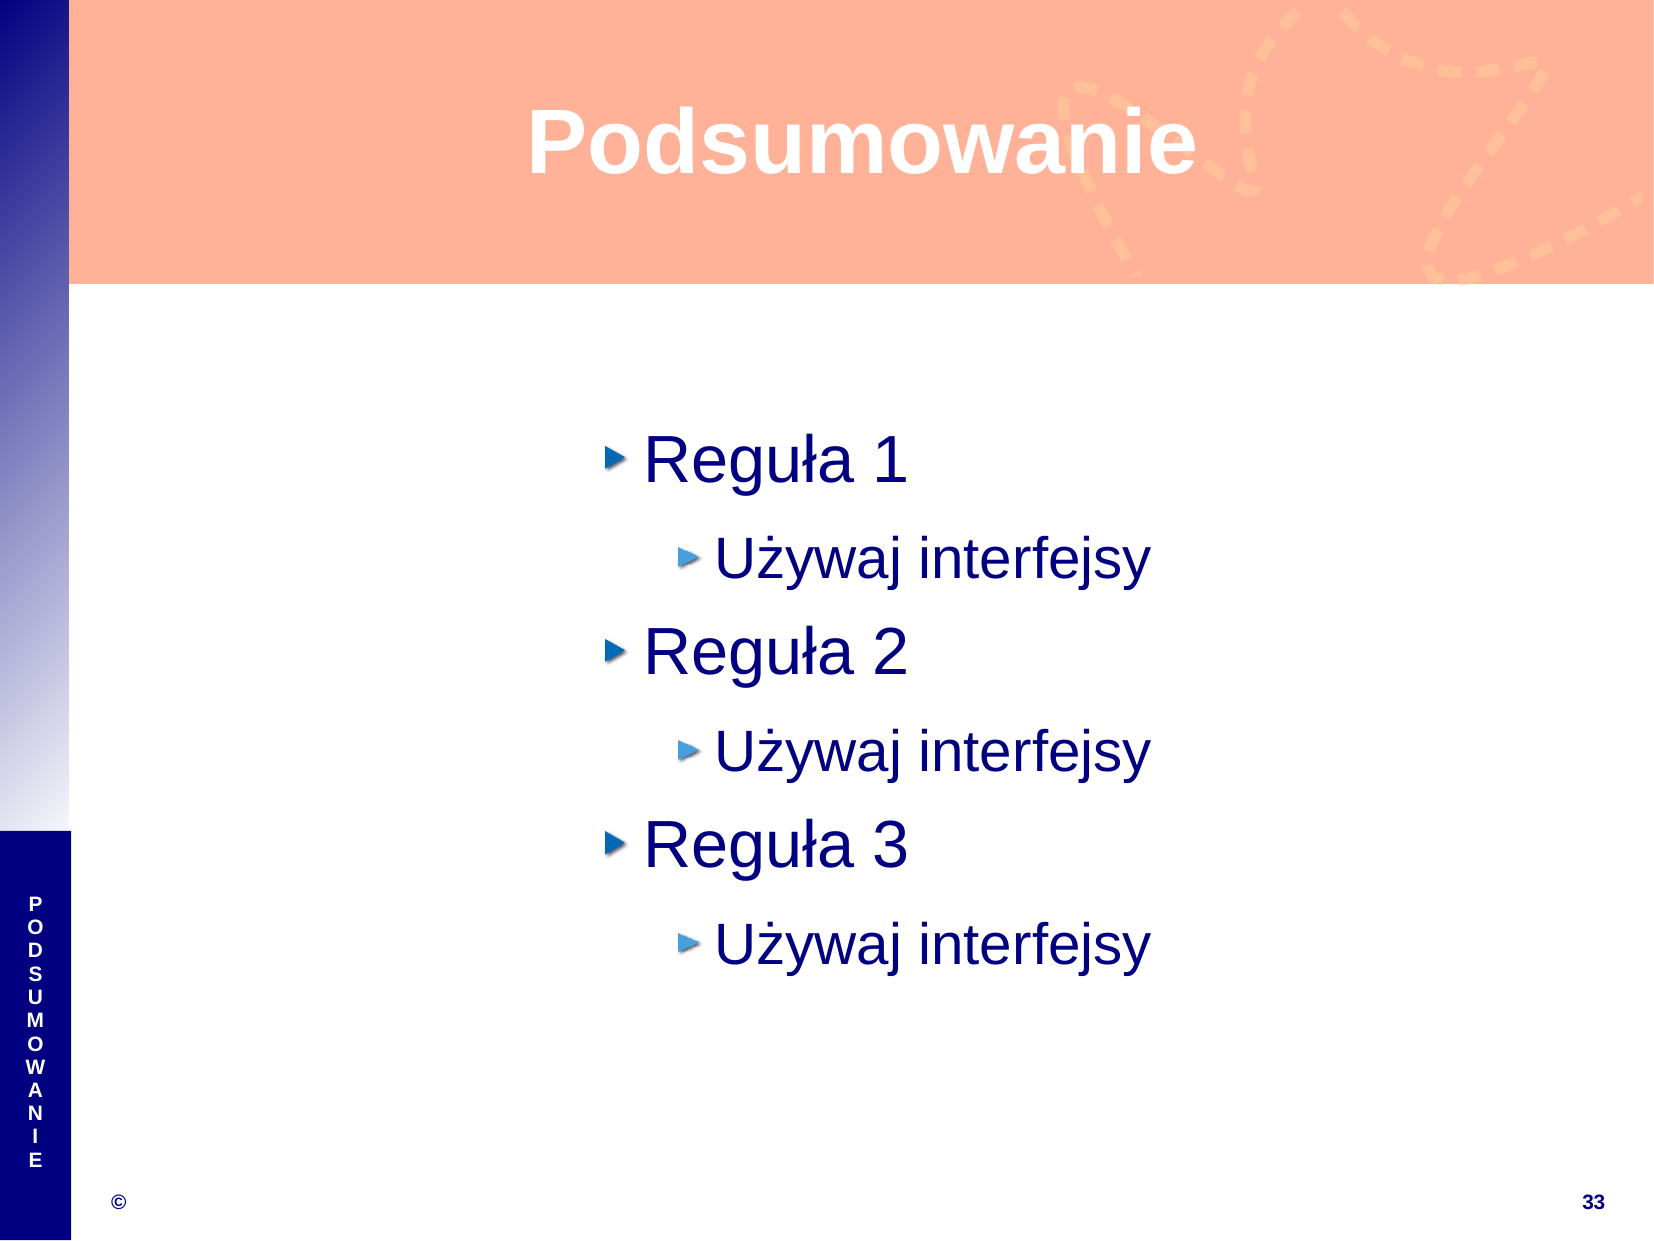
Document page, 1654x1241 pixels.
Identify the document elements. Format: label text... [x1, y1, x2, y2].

title Podsumowanie [71, 37, 1654, 246]
text_box P O D S U M O W A N I E [0, 824, 71, 1241]
list Reguła 1 Używaj interfejsy Reguła 2 Używaj interfejsy Reguła 3 Używaj interfejsy [572, 421, 1153, 1039]
